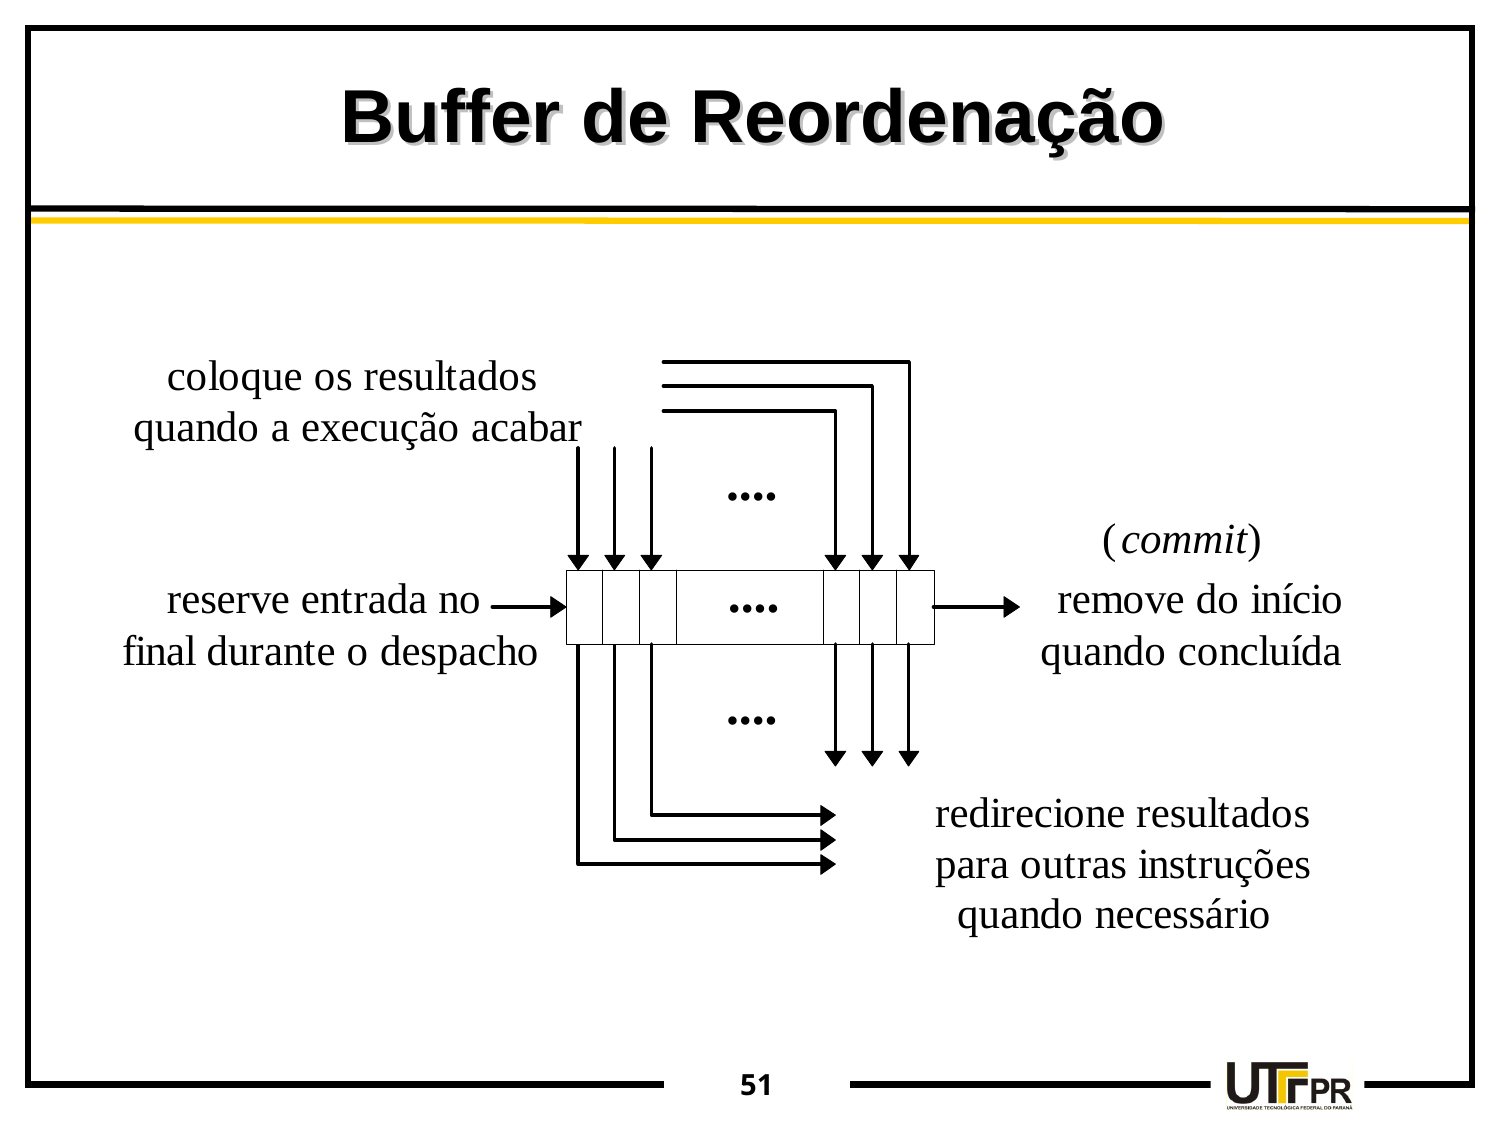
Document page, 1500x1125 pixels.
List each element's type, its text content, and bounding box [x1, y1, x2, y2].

title Buffer de Reordenação [29, 74, 1477, 169]
picture [1226, 1062, 1353, 1110]
chart [99, 299, 1413, 987]
